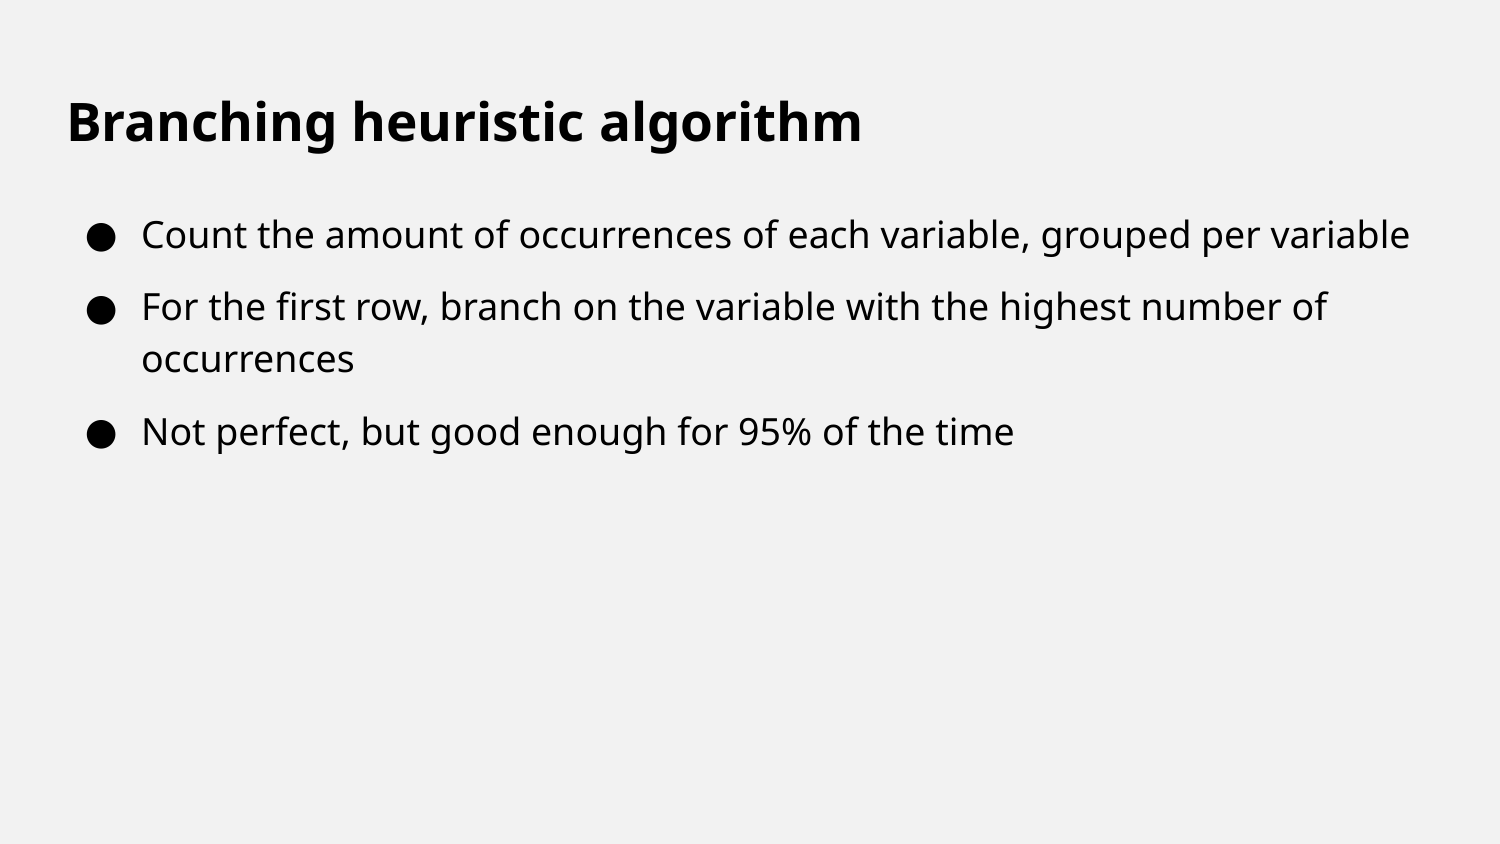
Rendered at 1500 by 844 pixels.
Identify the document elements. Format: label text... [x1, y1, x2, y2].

list Count the amount of occurrences of each variable, grouped per variable For the first row, branch on the variable with the highest number of occurrences Not perfect, but good enough for 95% of the time [51, 189, 1449, 786]
title Branching heuristic algorithm [51, 72, 1449, 167]
